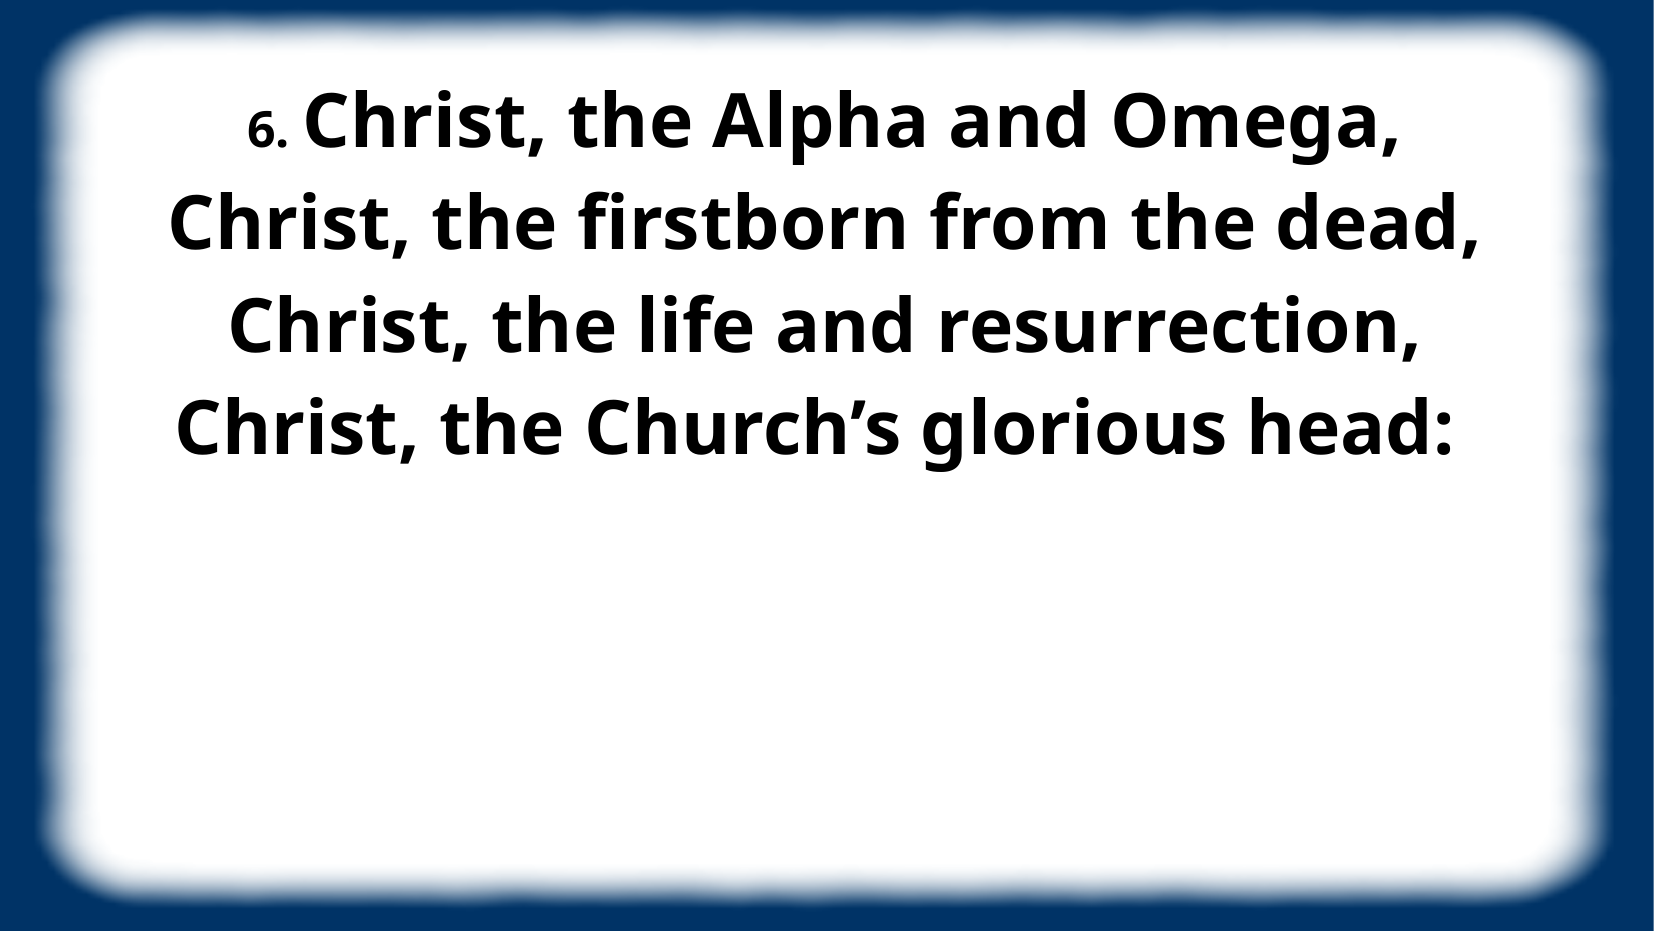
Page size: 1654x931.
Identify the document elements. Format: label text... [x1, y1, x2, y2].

picture [0, 0, 1654, 931]
text_box 6. Christ, the Alpha and Omega, Christ, the firstborn from the dead, Christ, the life and resurrection, Christ, the Church’s glorious head: [105, 60, 1546, 475]
